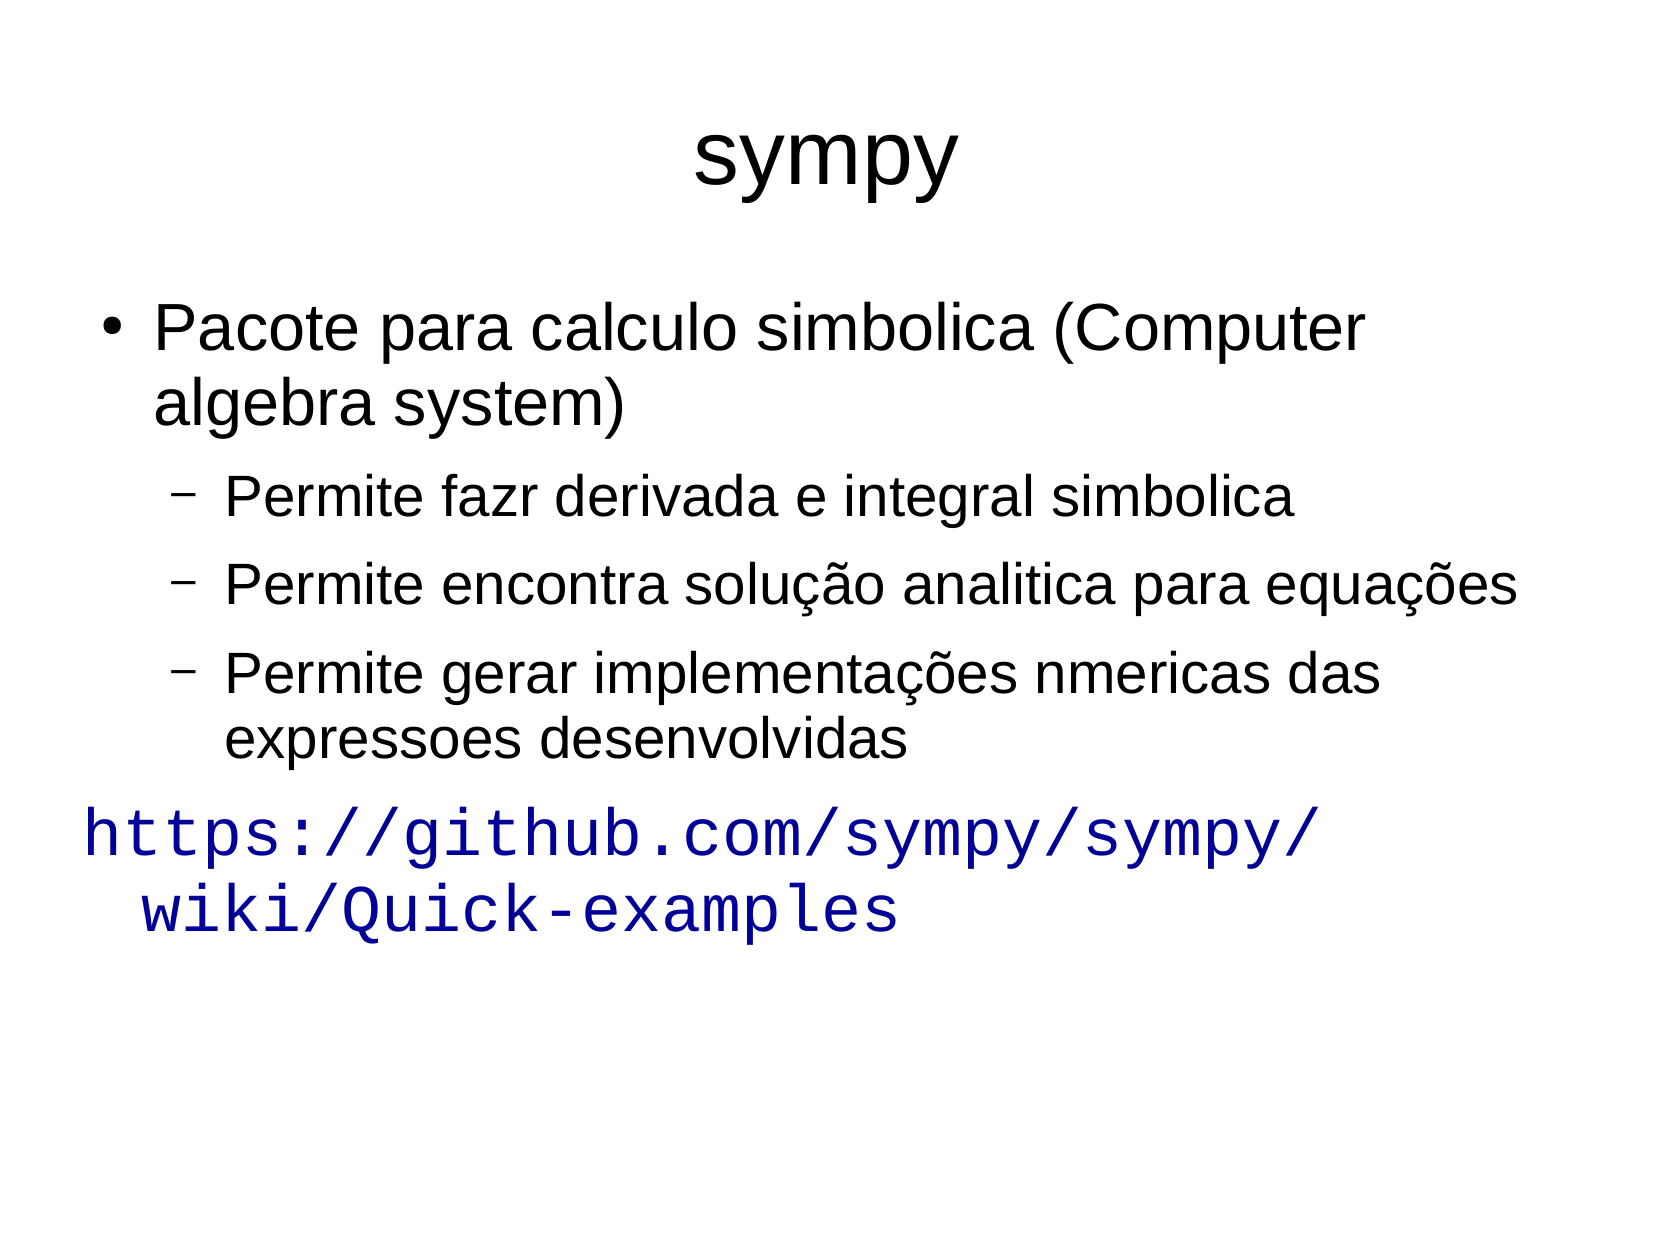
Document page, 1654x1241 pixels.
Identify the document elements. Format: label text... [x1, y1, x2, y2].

list Pacote para calculo simbolica (Computer algebra system) Permite fazr derivada e integral simbolica Permite encontra solução analitica para equações Permite gerar implementações nmericas das expressoes desenvolvidas https://github.com/sympy/sympy/ wiki/Quick-examples [82, 290, 1571, 1010]
title sympy [82, 49, 1571, 257]
